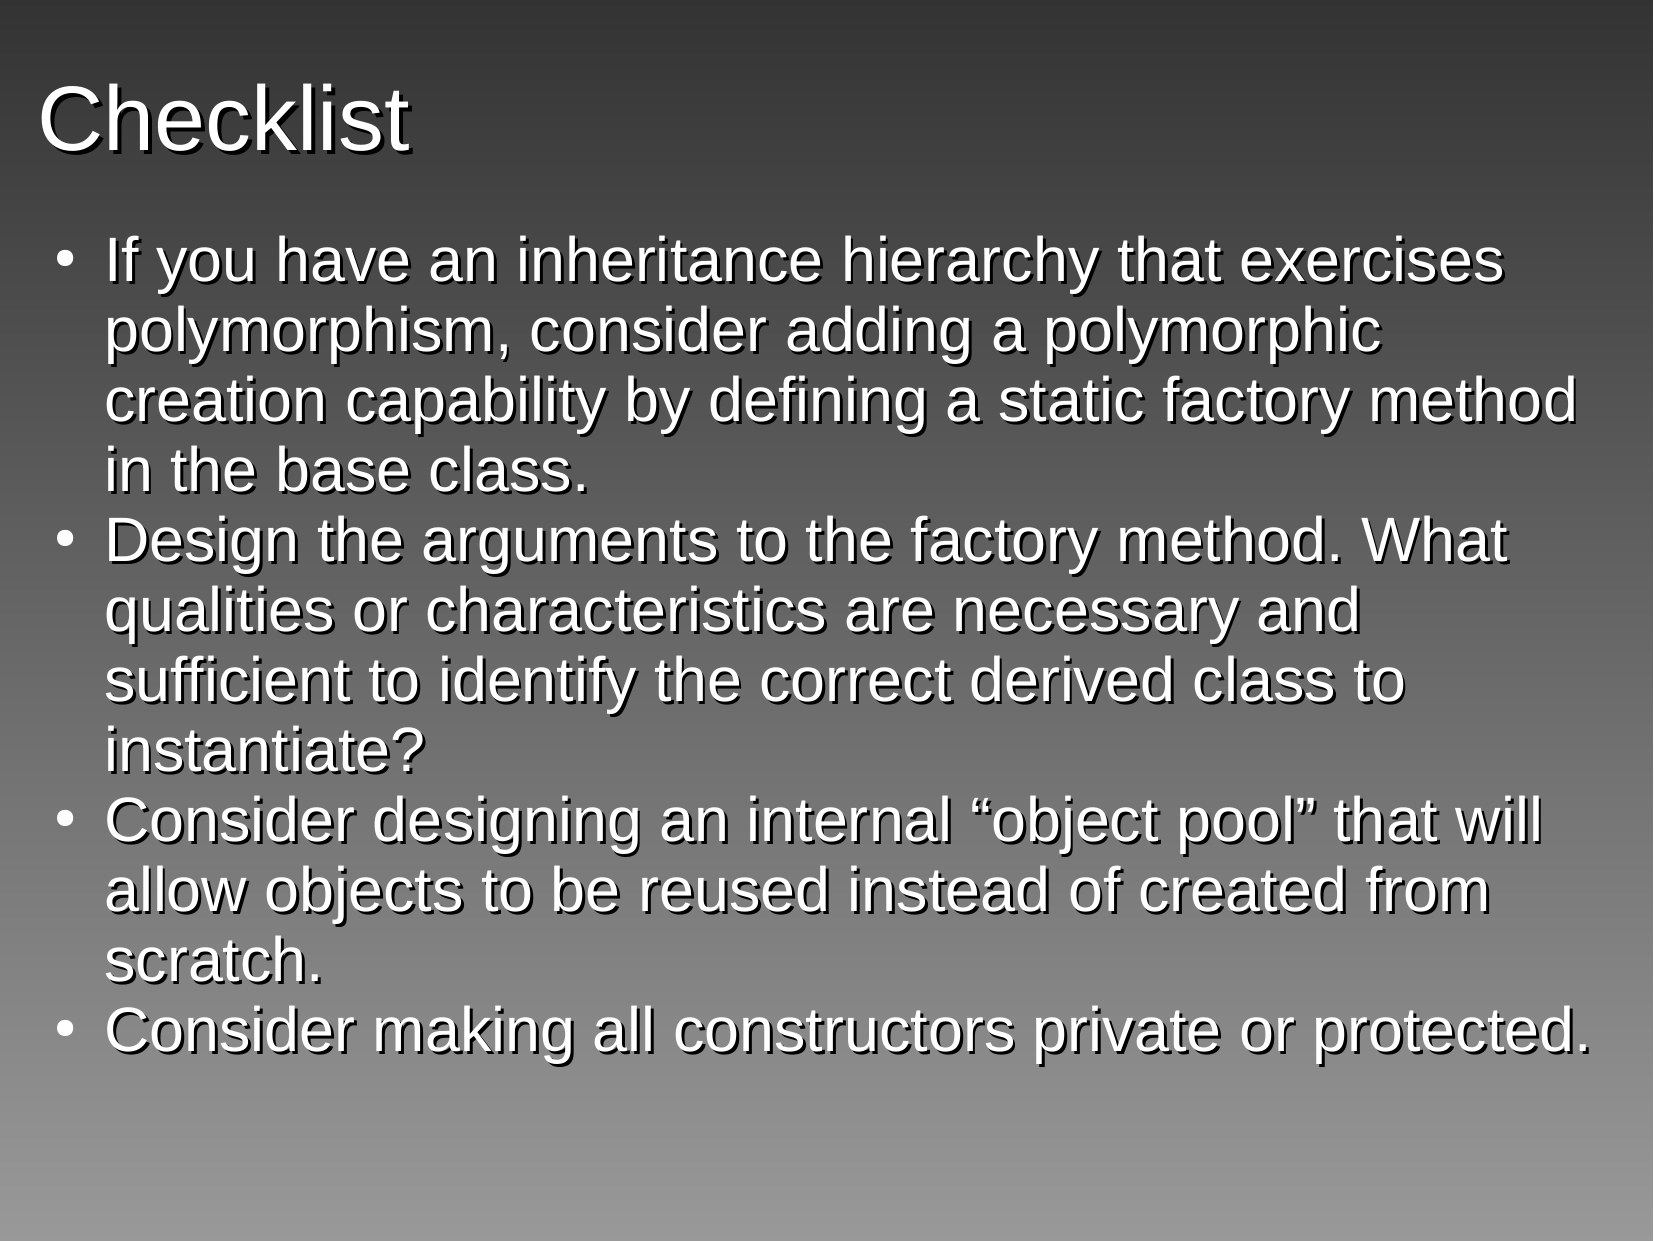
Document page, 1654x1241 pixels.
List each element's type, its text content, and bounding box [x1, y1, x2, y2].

list If you have an inheritance hierarchy that exercises polymorphism, consider adding a polymorphic creation capability by defining a static factory method in the base class. Design the arguments to the factory method. What qualities or characteristics are necessary and sufficient to identify the correct derived class to instantiate? Consider designing an internal “object pool” that will allow objects to be reused instead of created from scratch. Consider making all constructors private or protected. [37, 225, 1613, 1126]
title Checklist [37, 49, 1613, 188]
